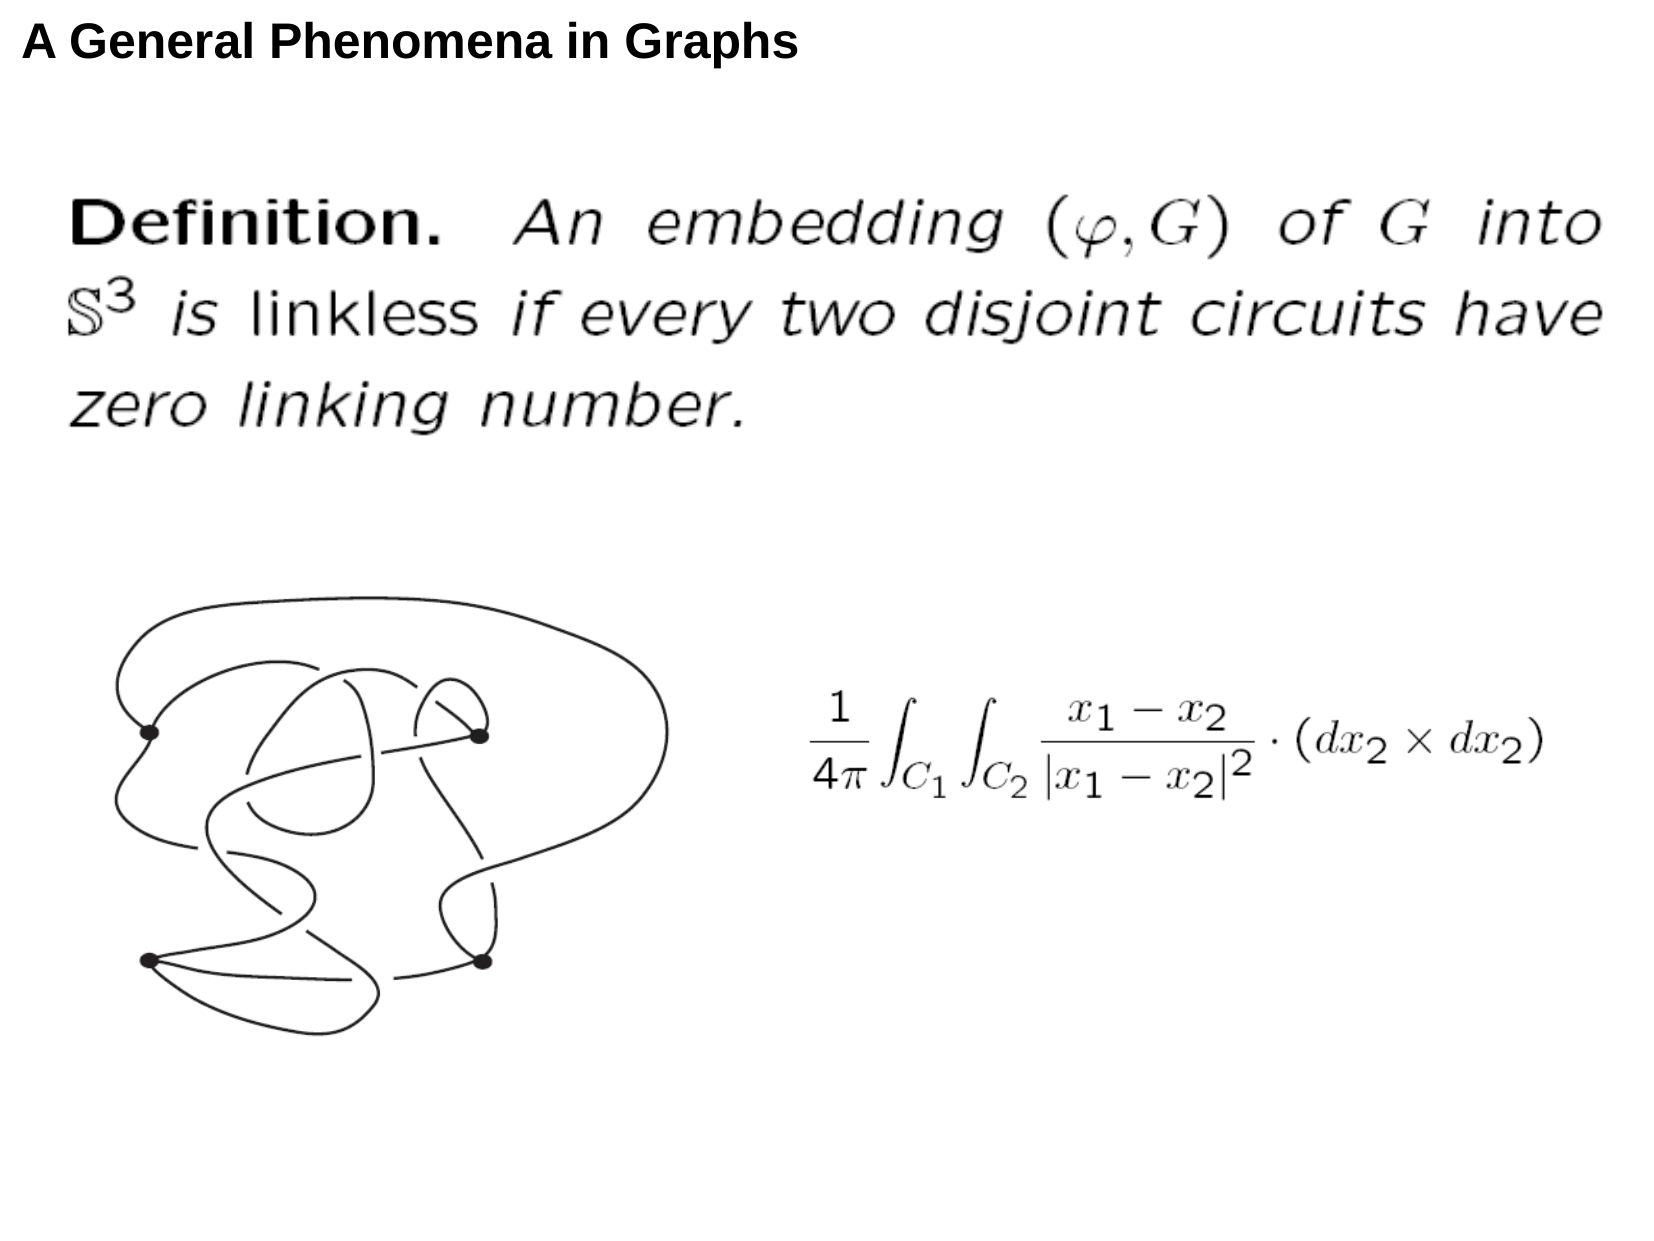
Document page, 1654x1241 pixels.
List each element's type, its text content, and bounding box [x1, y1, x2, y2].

picture [37, 562, 713, 1080]
picture [787, 674, 1554, 826]
picture [46, 183, 1613, 451]
text_box A General Phenomena in Graphs [6, 6, 1654, 79]
